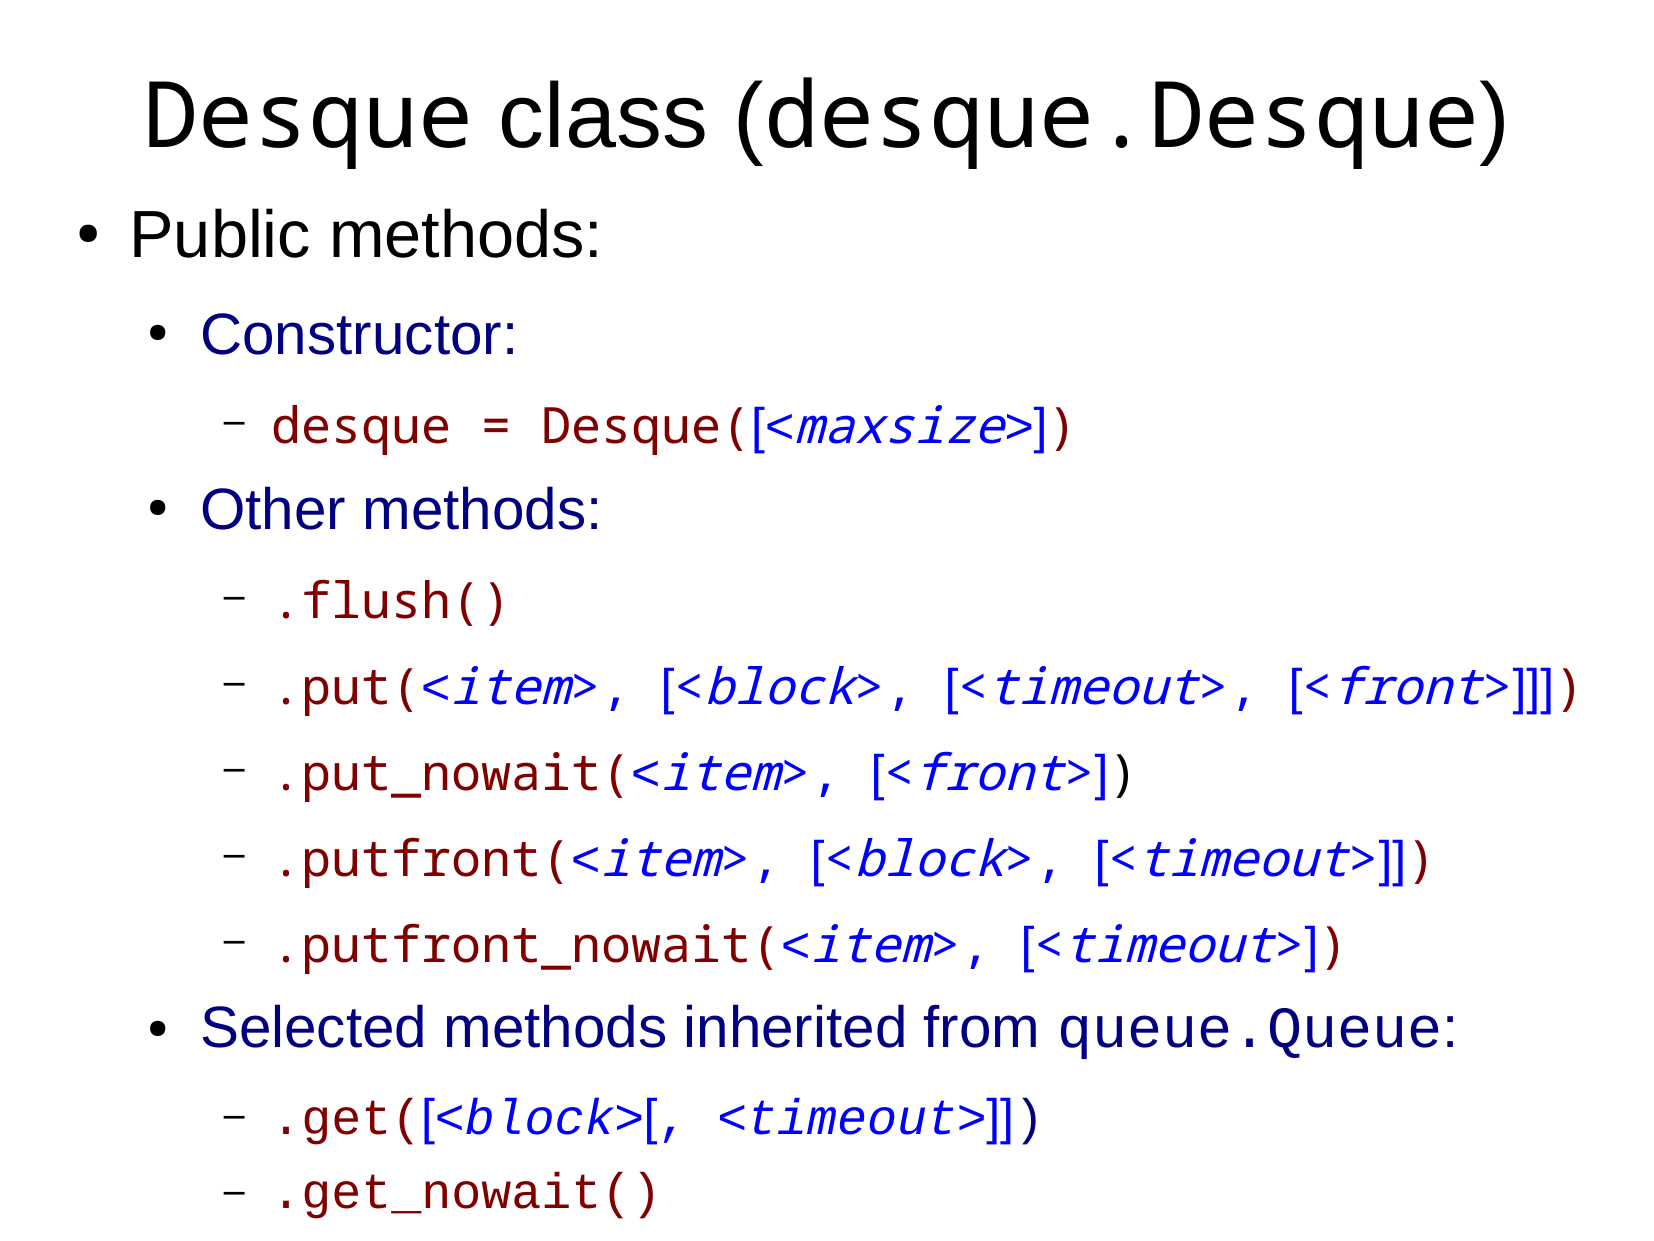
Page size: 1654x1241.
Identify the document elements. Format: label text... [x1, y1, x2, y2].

list Public methods: Constructor: desque = Desque([<maxsize>]) Other methods: .flush() .put(<item>, [<block>, [<timeout>, [<front>]]]) .put_nowait(<item>, [<front>]) .putfront(<item>, [<block>, [<timeout>]]) .putfront_nowait(<item>, [<timeout>]) Selected methods inherited from queue.Queue: .get([<block>[, <timeout>]]) .get_nowait() [58, 197, 1599, 1154]
title Desque class (desque.Desque) [82, 49, 1571, 175]
